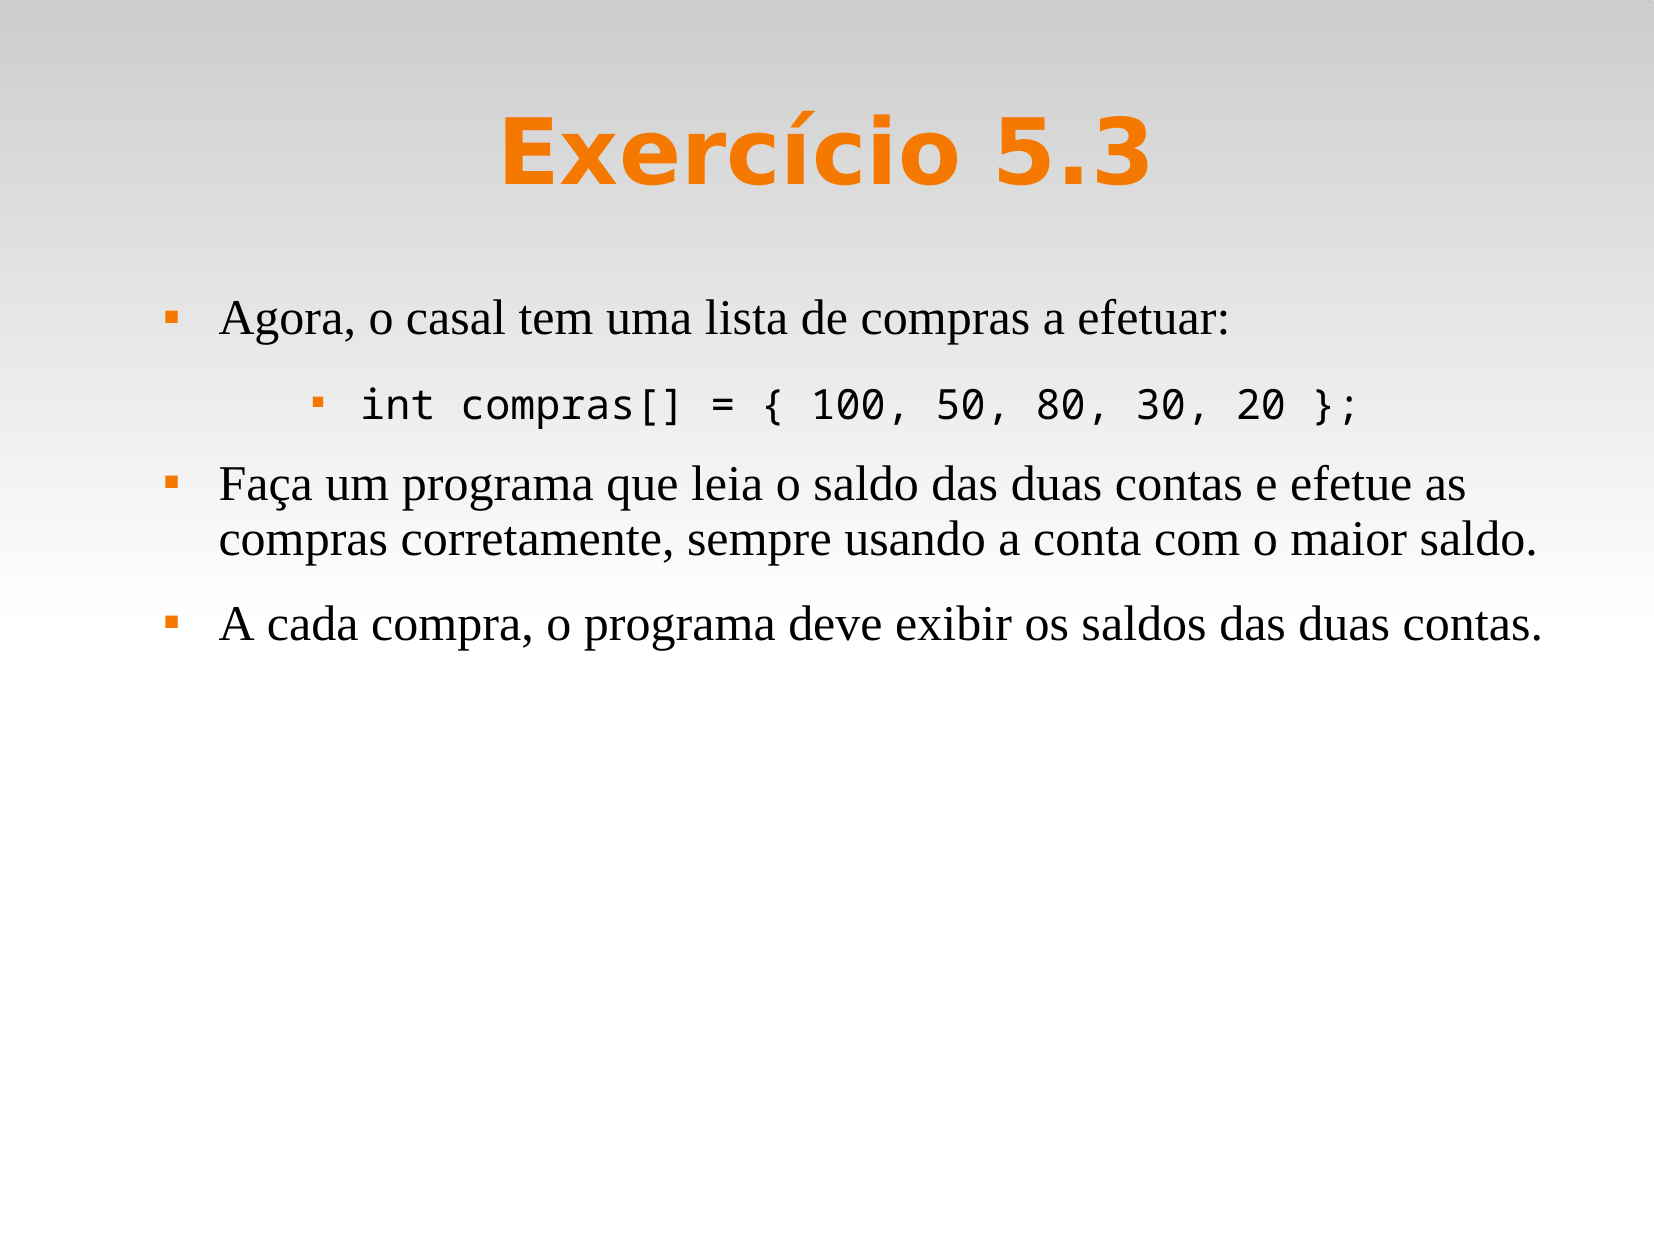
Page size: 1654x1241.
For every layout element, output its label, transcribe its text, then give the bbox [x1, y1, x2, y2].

list Agora, o casal tem uma lista de compras a efetuar: int compras[] = { 100, 50, 80, 30, 20 }; Faça um programa que leia o saldo das duas contas e efetue as compras corretamente, sempre usando a conta com o maior saldo. A cada compra, o programa deve exibir os saldos das duas contas. [76, 290, 1565, 1175]
title Exercício 5.3 [82, 49, 1571, 257]
